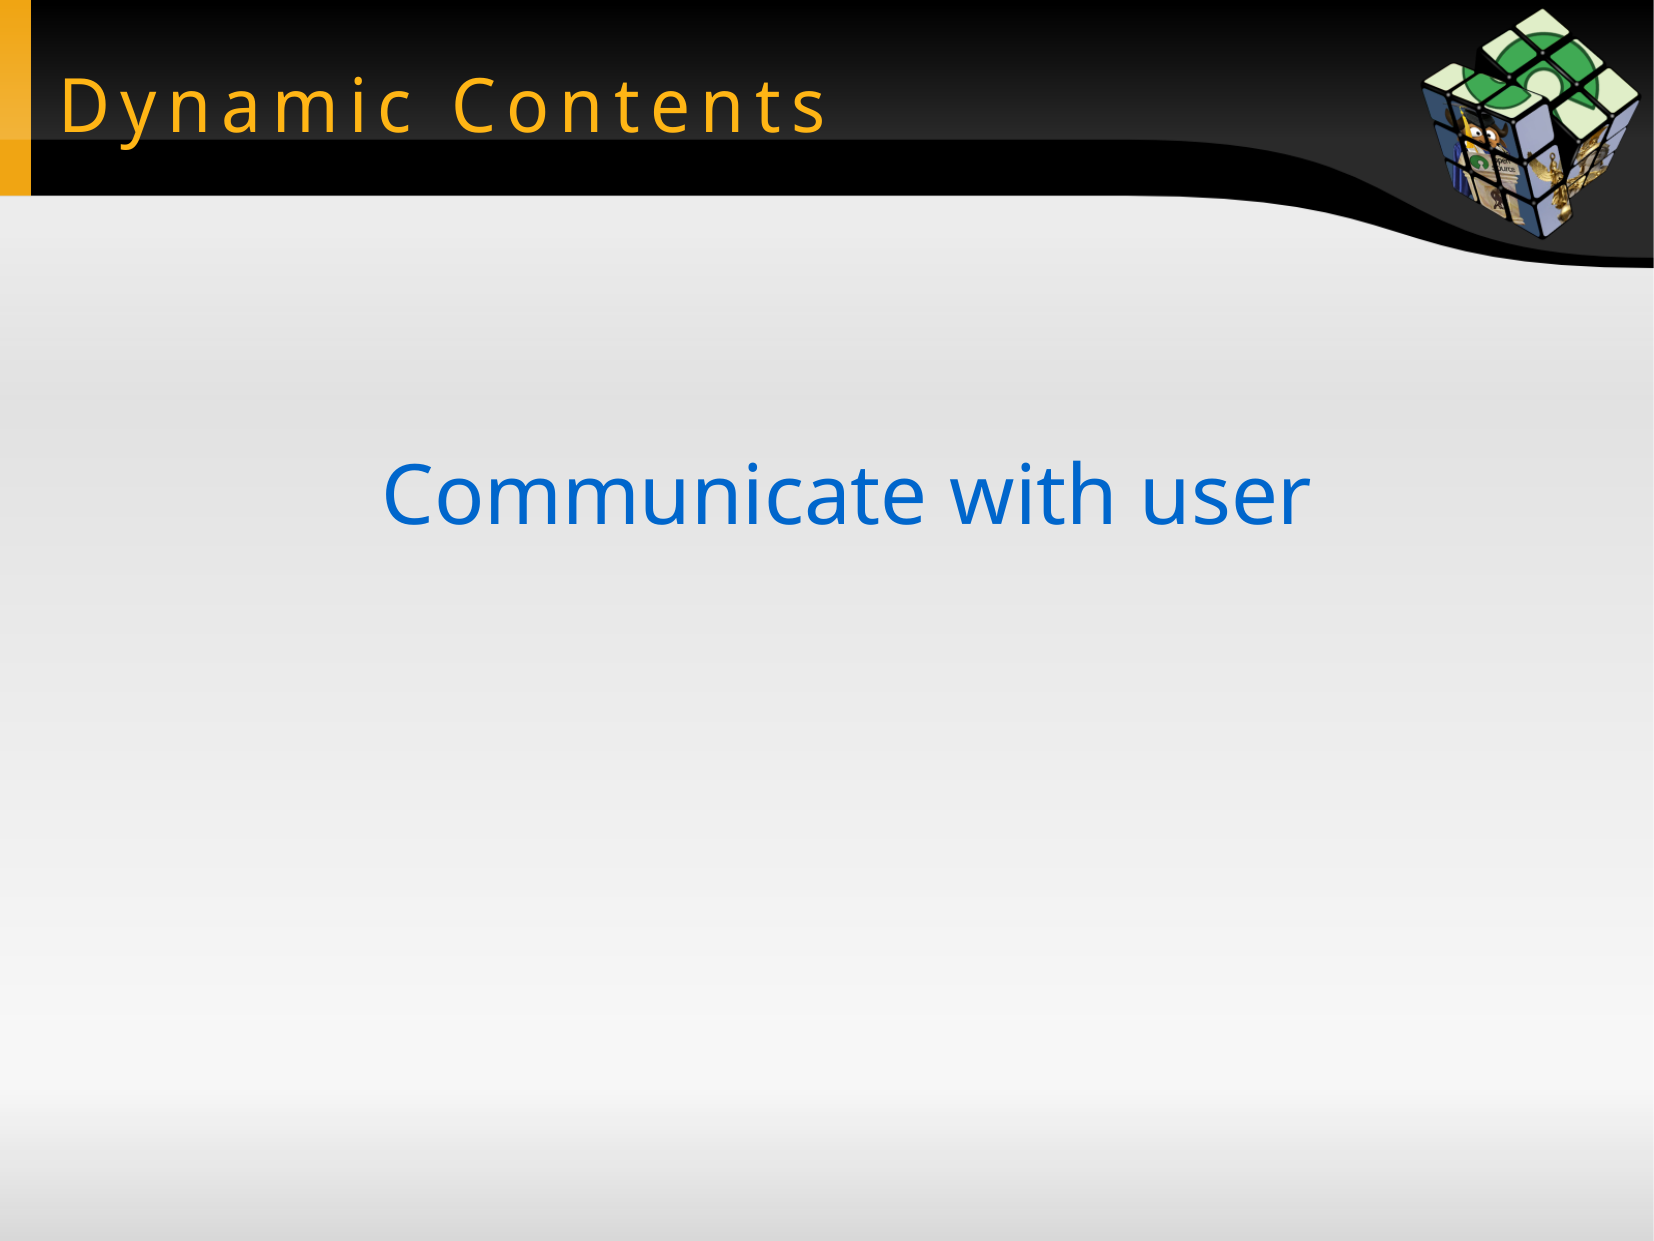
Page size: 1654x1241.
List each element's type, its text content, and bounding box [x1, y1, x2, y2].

title Dynamic Contents [59, 29, 1270, 178]
picture [0, 0, 1654, 1241]
text_box Communicate with user [367, 428, 1287, 537]
